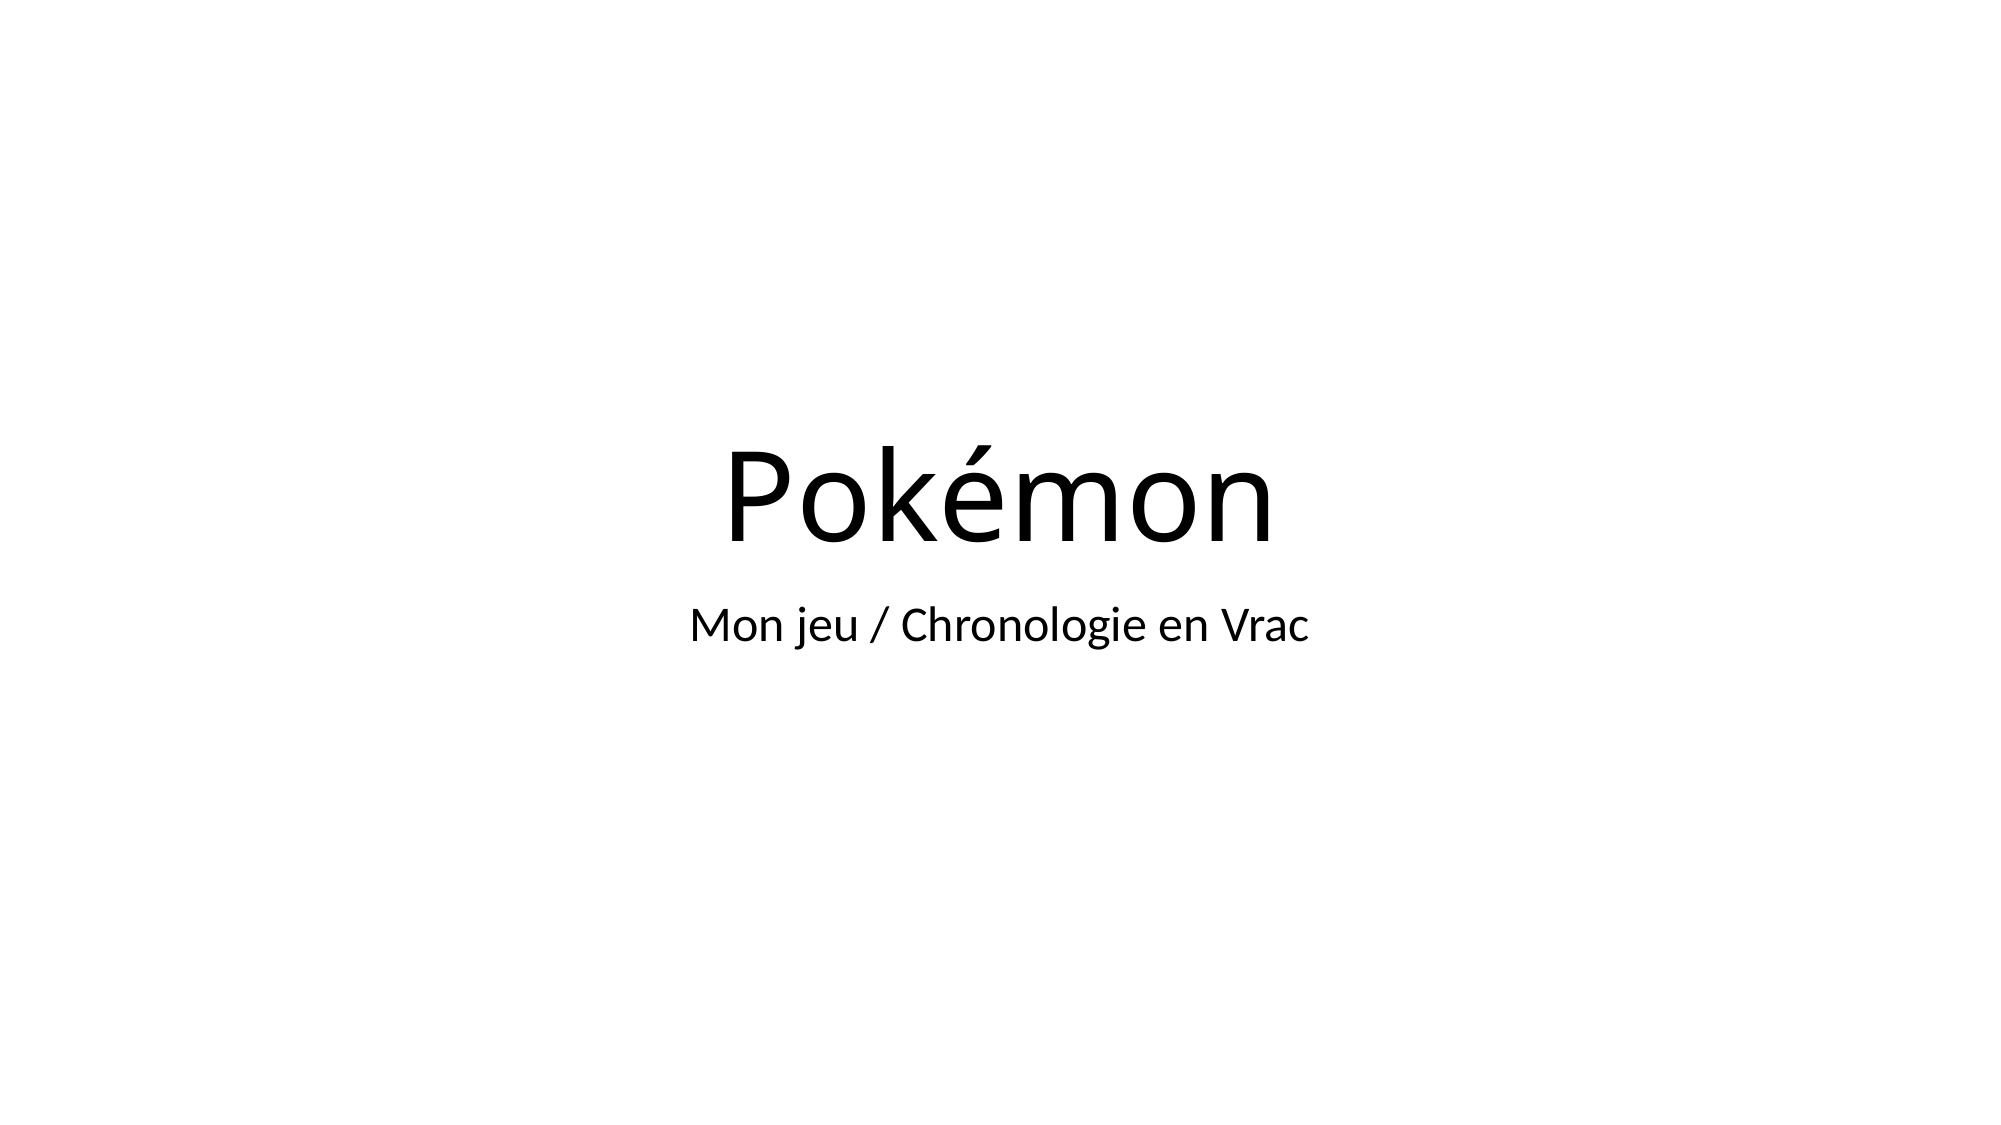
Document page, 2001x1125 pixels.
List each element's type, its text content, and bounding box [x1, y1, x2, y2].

subtitle Mon jeu / Chronologie en Vrac [249, 590, 1750, 863]
title Pokémon [249, 184, 1750, 576]
